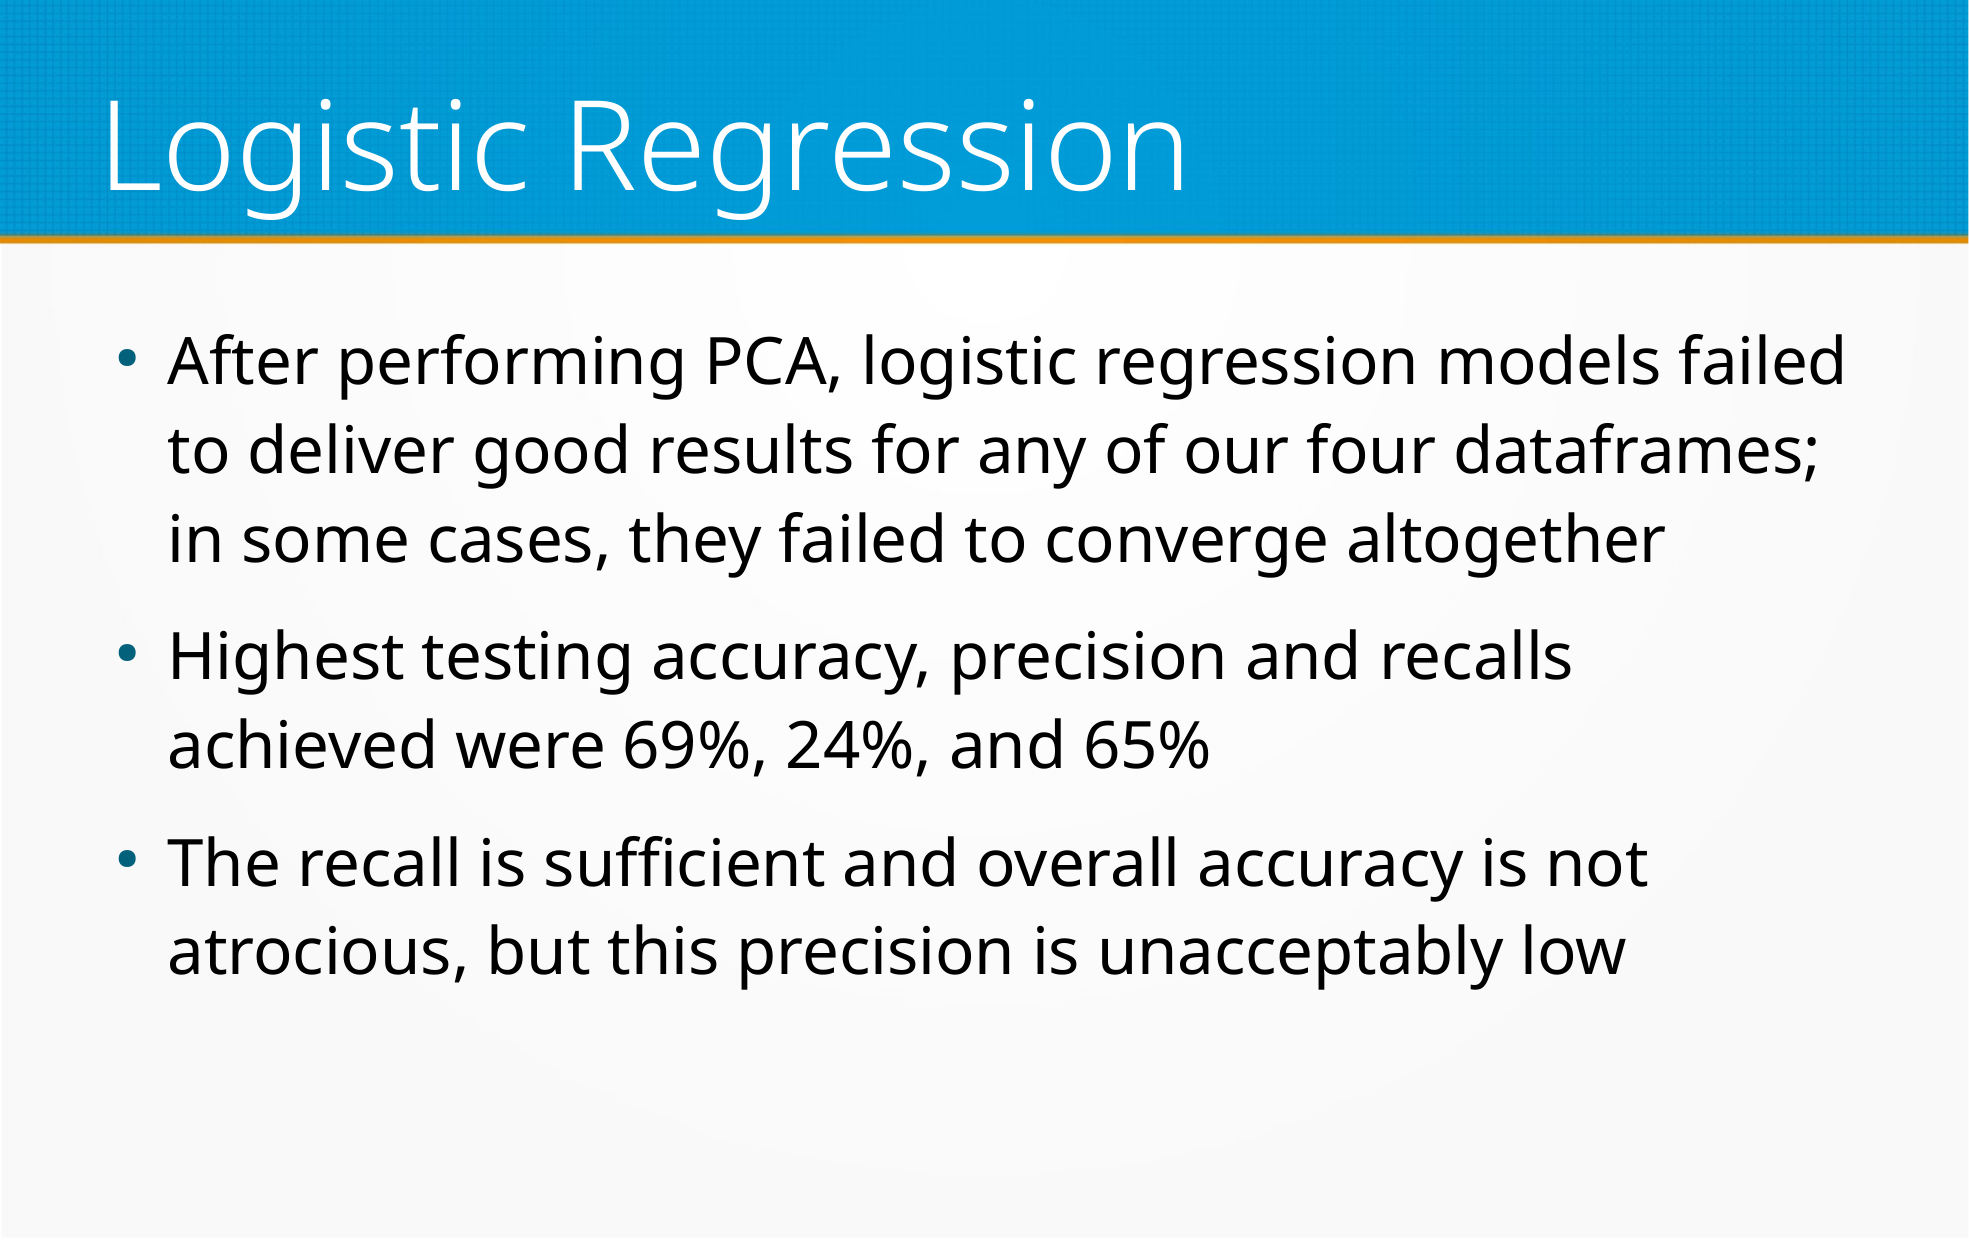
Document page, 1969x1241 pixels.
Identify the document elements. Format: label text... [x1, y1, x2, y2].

picture [0, 233, 1969, 1241]
title Logistic Regression [98, 19, 1870, 227]
list After performing PCA, logistic regression models failed to deliver good results for any of our four dataframes; in some cases, they failed to converge altogether Highest testing accuracy, precision and recalls achieved were 69%, 24%, and 65% The recall is sufficient and overall accuracy is not atrocious, but this precision is unacceptably low [98, 315, 1861, 1081]
